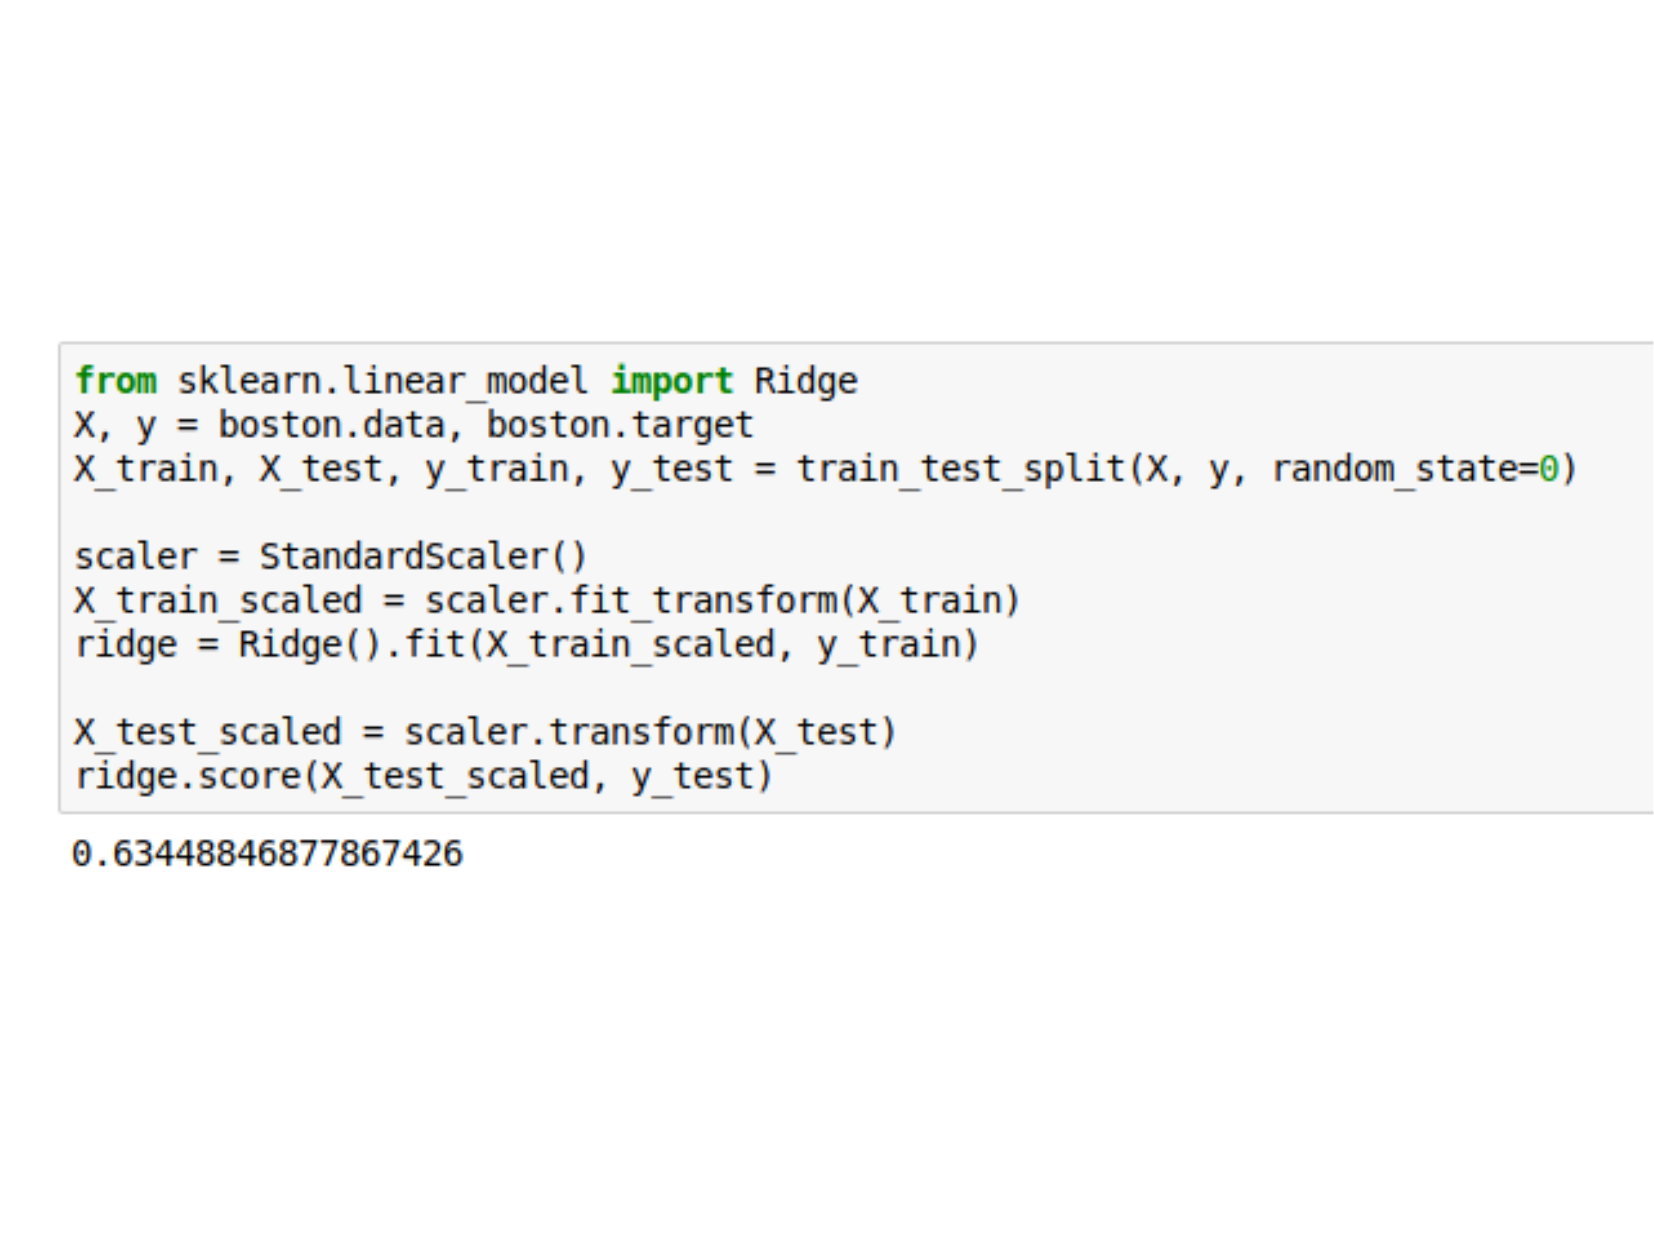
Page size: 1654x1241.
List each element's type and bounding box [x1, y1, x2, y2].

picture [46, 314, 1654, 895]
